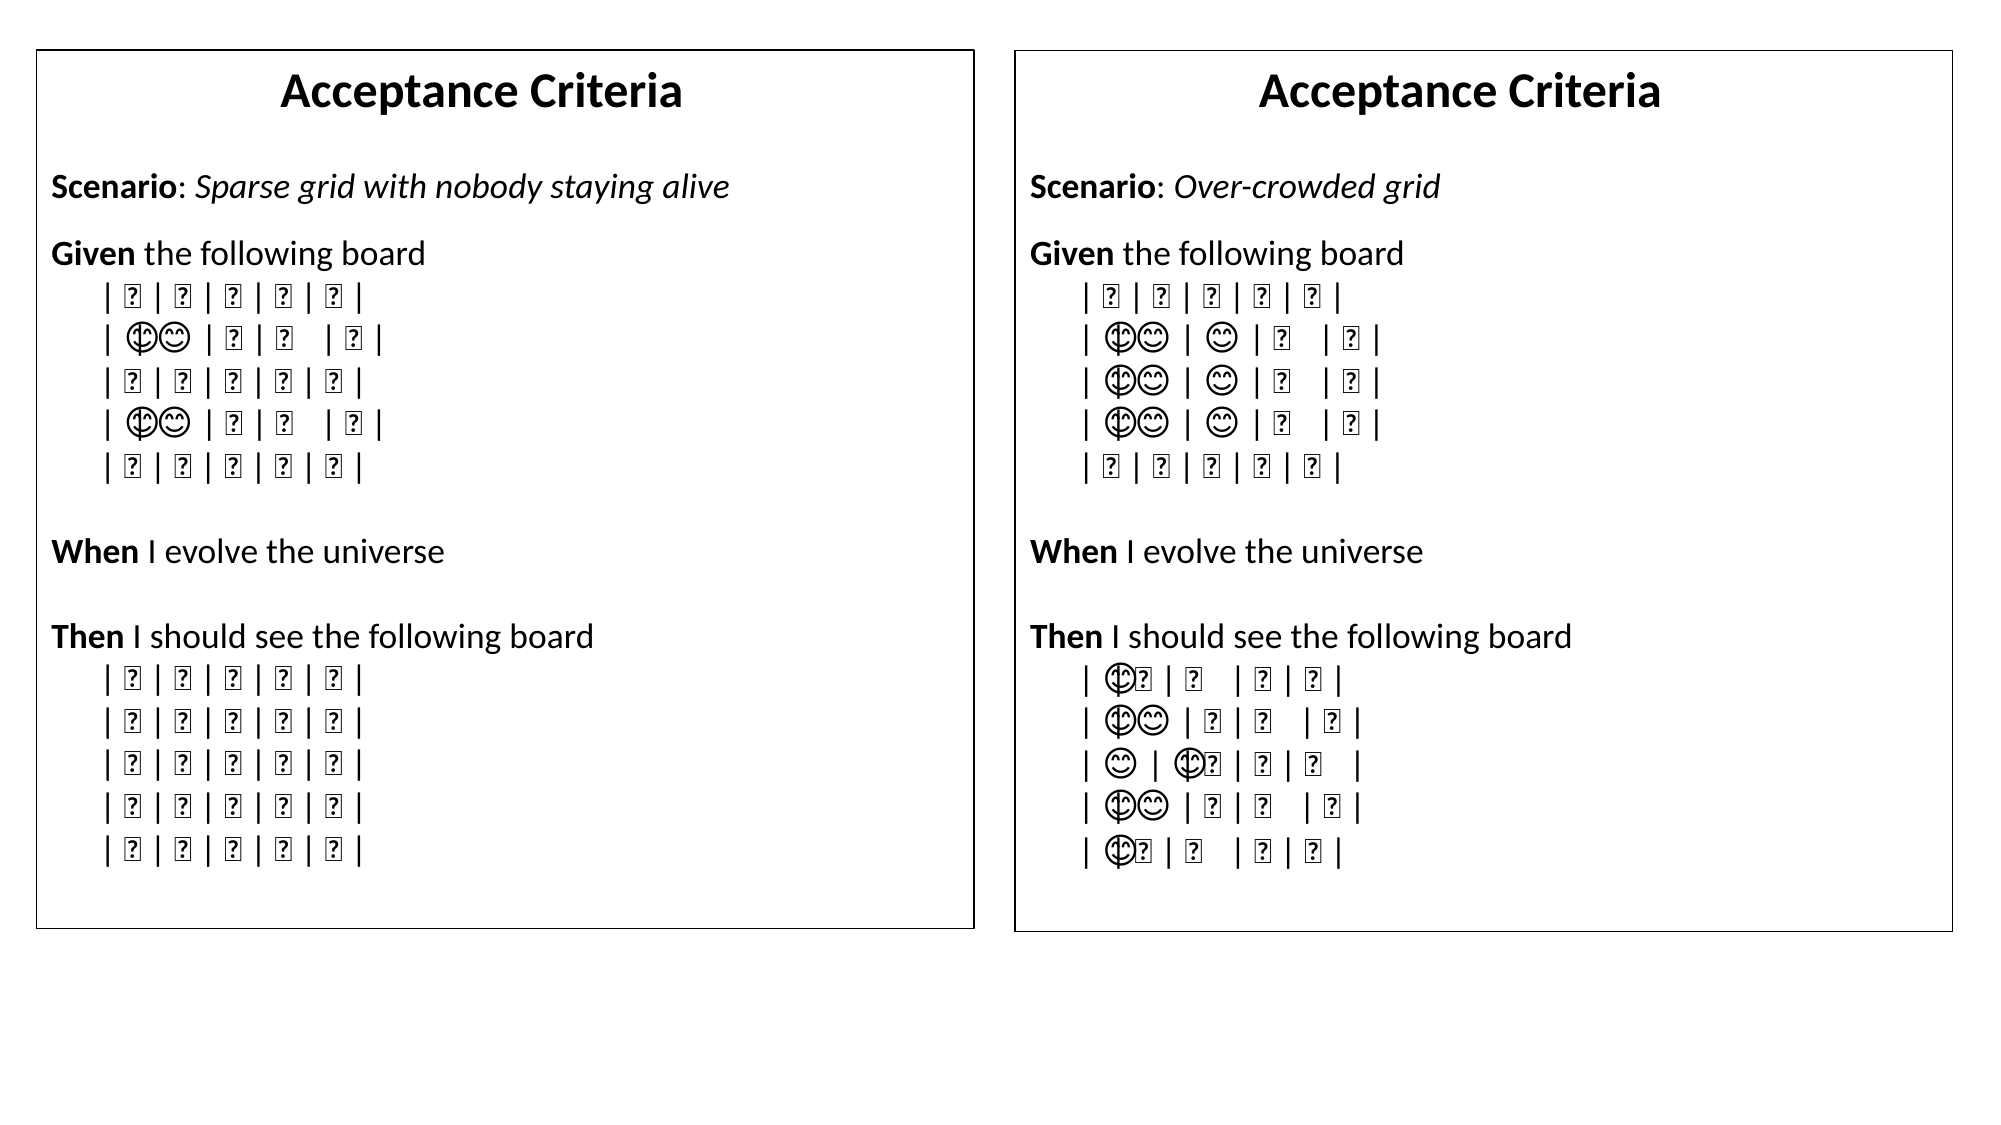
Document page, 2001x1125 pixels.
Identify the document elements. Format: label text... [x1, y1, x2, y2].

text_box Acceptance Criteria Scenario: Sparse grid with nobody staying alive Given the following board | 💀 | 💀 | 💀 | 💀 | 💀 | | 💀 | 😊 | 💀 | 😊 | 💀 | | 💀 | 💀 | 💀 | 💀 | 💀 | | 💀 | 😊 | 💀 | 😊 | 💀 | | 💀 | 💀 | 💀 | 💀 | 💀 | When I evolve the universe Then I should see the following board | 💀 | 💀 | 💀 | 💀 | 💀 | | 💀 | 💀 | 💀 | 💀 | 💀 | | 💀 | 💀 | 💀 | 💀 | 💀 | | 💀 | 💀 | 💀 | 💀 | 💀 | | 💀 | 💀 | 💀 | 💀 | 💀 | [36, 50, 975, 929]
text_box Acceptance Criteria Scenario: Over-crowded grid Given the following board | 💀 | 💀 | 💀 | 💀 | 💀 | | 💀 | 😊 | 😊 | 😊 | 💀 | | 💀 | 😊 | 😊 | 😊 | 💀 | | 💀 | 😊 | 😊 | 😊 | 💀 | | 💀 | 💀 | 💀 | 💀 | 💀 | When I evolve the universe Then I should see the following board | 💀 | 💀 | 😊 | 💀 | 💀 | | 💀 | 😊 | 💀 | 😊 | 💀 | | 😊 | 💀 | 💀 | 💀 | 😊 | | 💀 | 😊 | 💀 | 😊 | 💀 | | 💀 | 💀 | 😊 | 💀 | 💀 | [1015, 50, 1953, 932]
